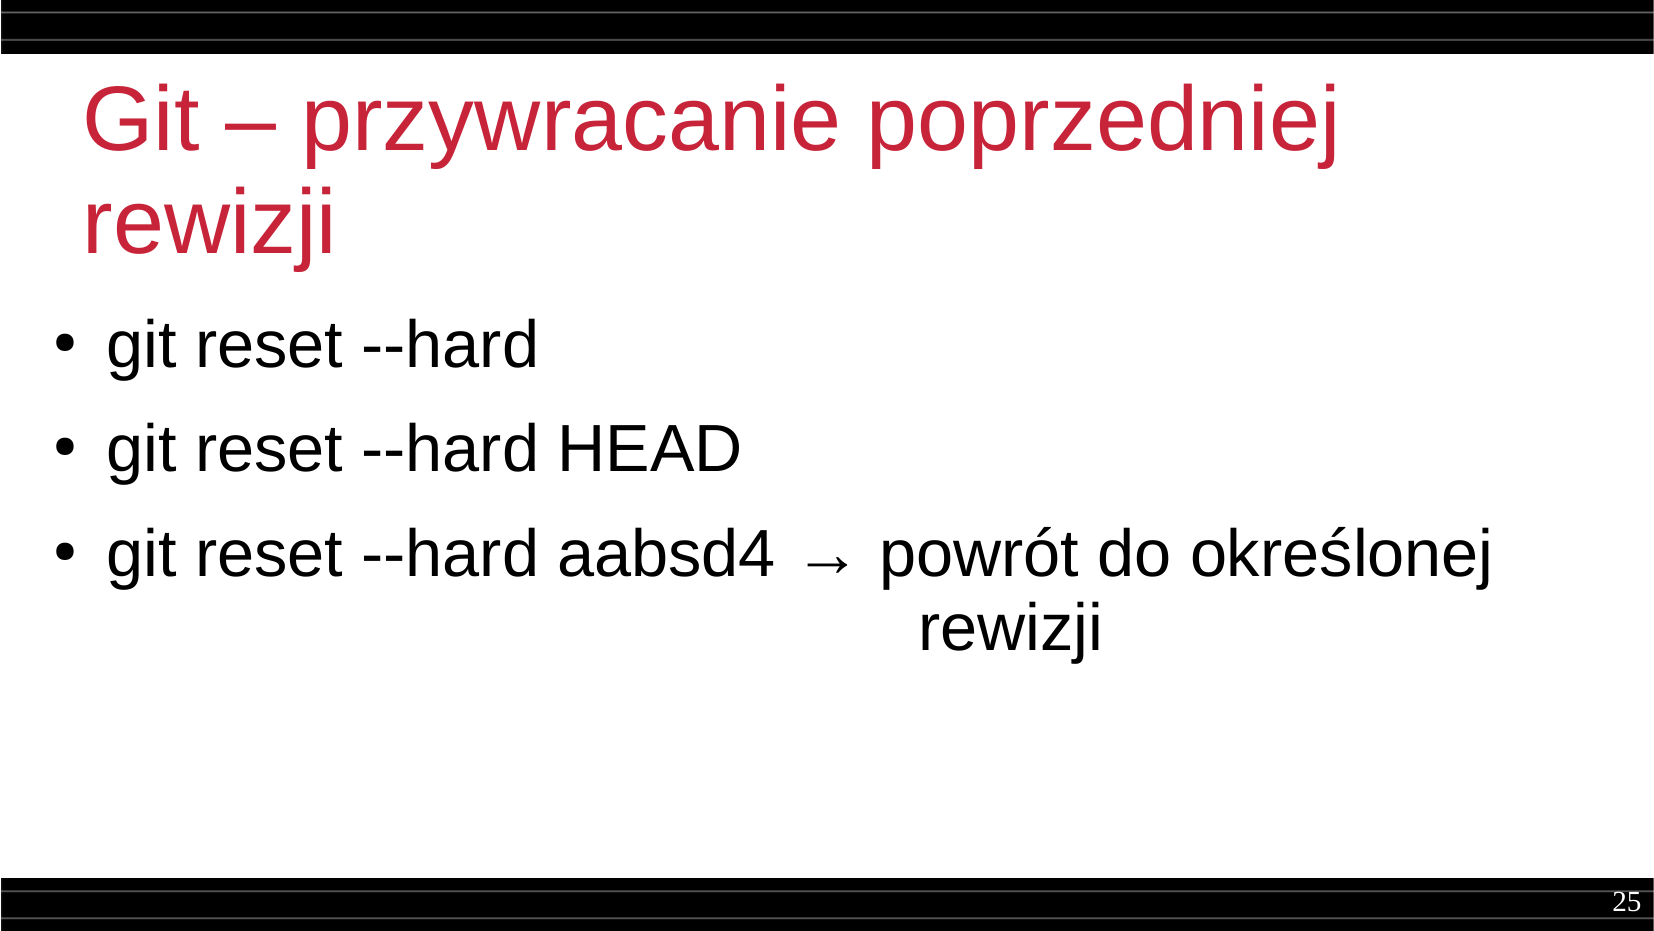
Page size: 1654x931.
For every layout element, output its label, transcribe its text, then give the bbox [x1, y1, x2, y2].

picture [1, 878, 1654, 931]
list git reset --hard git reset --hard HEAD git reset --hard aabsd4 → powrót do określonej rewizji [35, 307, 1524, 886]
picture [1, 0, 1654, 54]
title Git – przywracanie poprzedniej rewizji [82, 67, 1571, 273]
